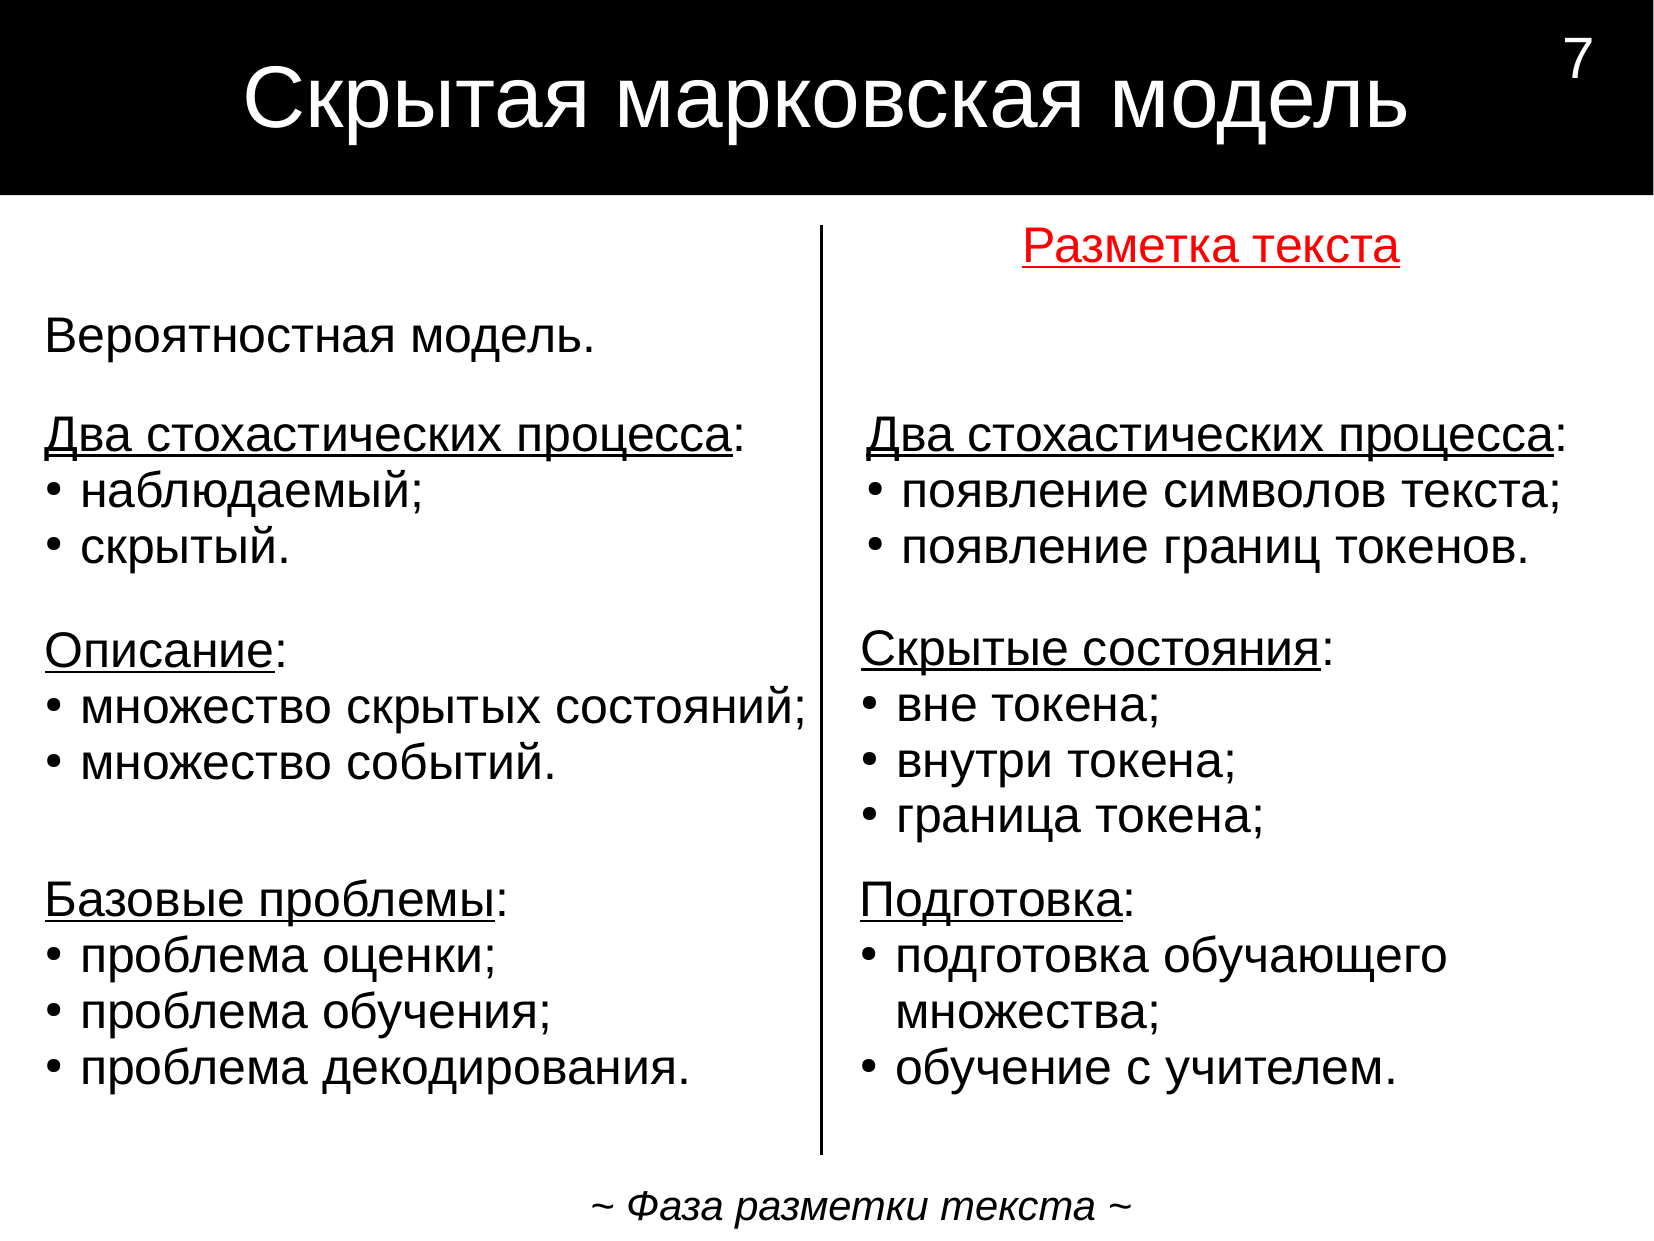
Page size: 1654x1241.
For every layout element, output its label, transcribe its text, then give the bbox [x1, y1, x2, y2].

text_box Вероятностная модель. [30, 300, 661, 371]
title Скрытая марковская модель [0, 0, 1654, 196]
text_box Подготовка: подготовка обучающего множества; обучение с учителем. [844, 864, 1614, 1103]
text_box Описание: множество скрытых состояний; множество событий. [30, 615, 826, 798]
text_box Два стохастических процесса: появление символов текста; появление границ токенов. [851, 398, 1621, 581]
text_box <number> [1547, 18, 1623, 109]
text_box Скрытые состояния: вне токена; внутри токена; граница токена; [845, 612, 1615, 851]
text_box Базовые проблемы: проблема оценки; проблема обучения; проблема декодирования. [30, 864, 826, 1103]
text_box Два стохастических процесса: наблюдаемый; cкрытый. [30, 398, 766, 581]
text_box Разметка текста [1007, 210, 1638, 281]
text_box ~ Фаза разметки текста ~ [575, 1175, 1206, 1237]
